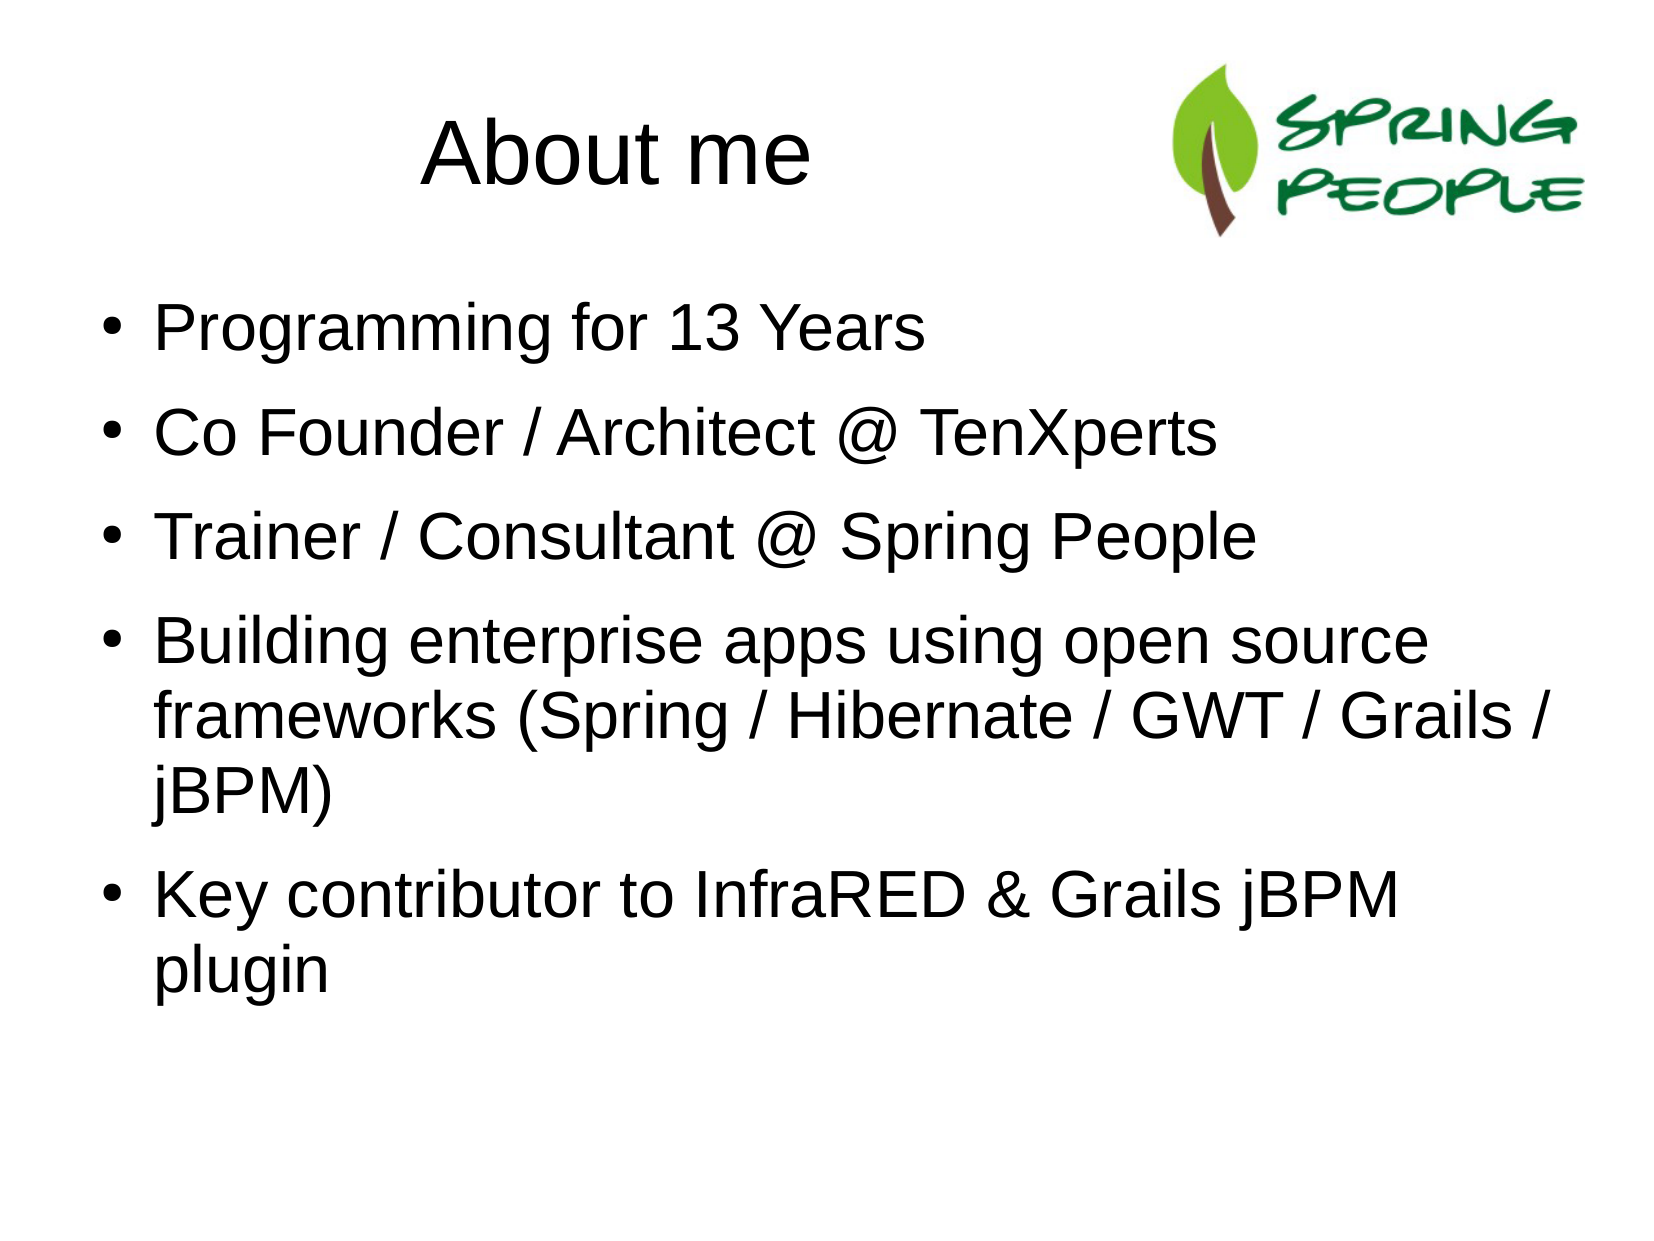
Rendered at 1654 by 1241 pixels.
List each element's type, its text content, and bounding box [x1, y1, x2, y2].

list Programming for 13 Years Co Founder / Architect @ TenXperts Trainer / Consultant @ Spring People Building enterprise apps using open source frameworks (Spring / Hibernate / GWT / Grails / jBPM) Key contributor to InfraRED & Grails jBPM plugin [82, 290, 1571, 1109]
title About me [82, 49, 1152, 257]
picture [1171, 60, 1585, 238]
